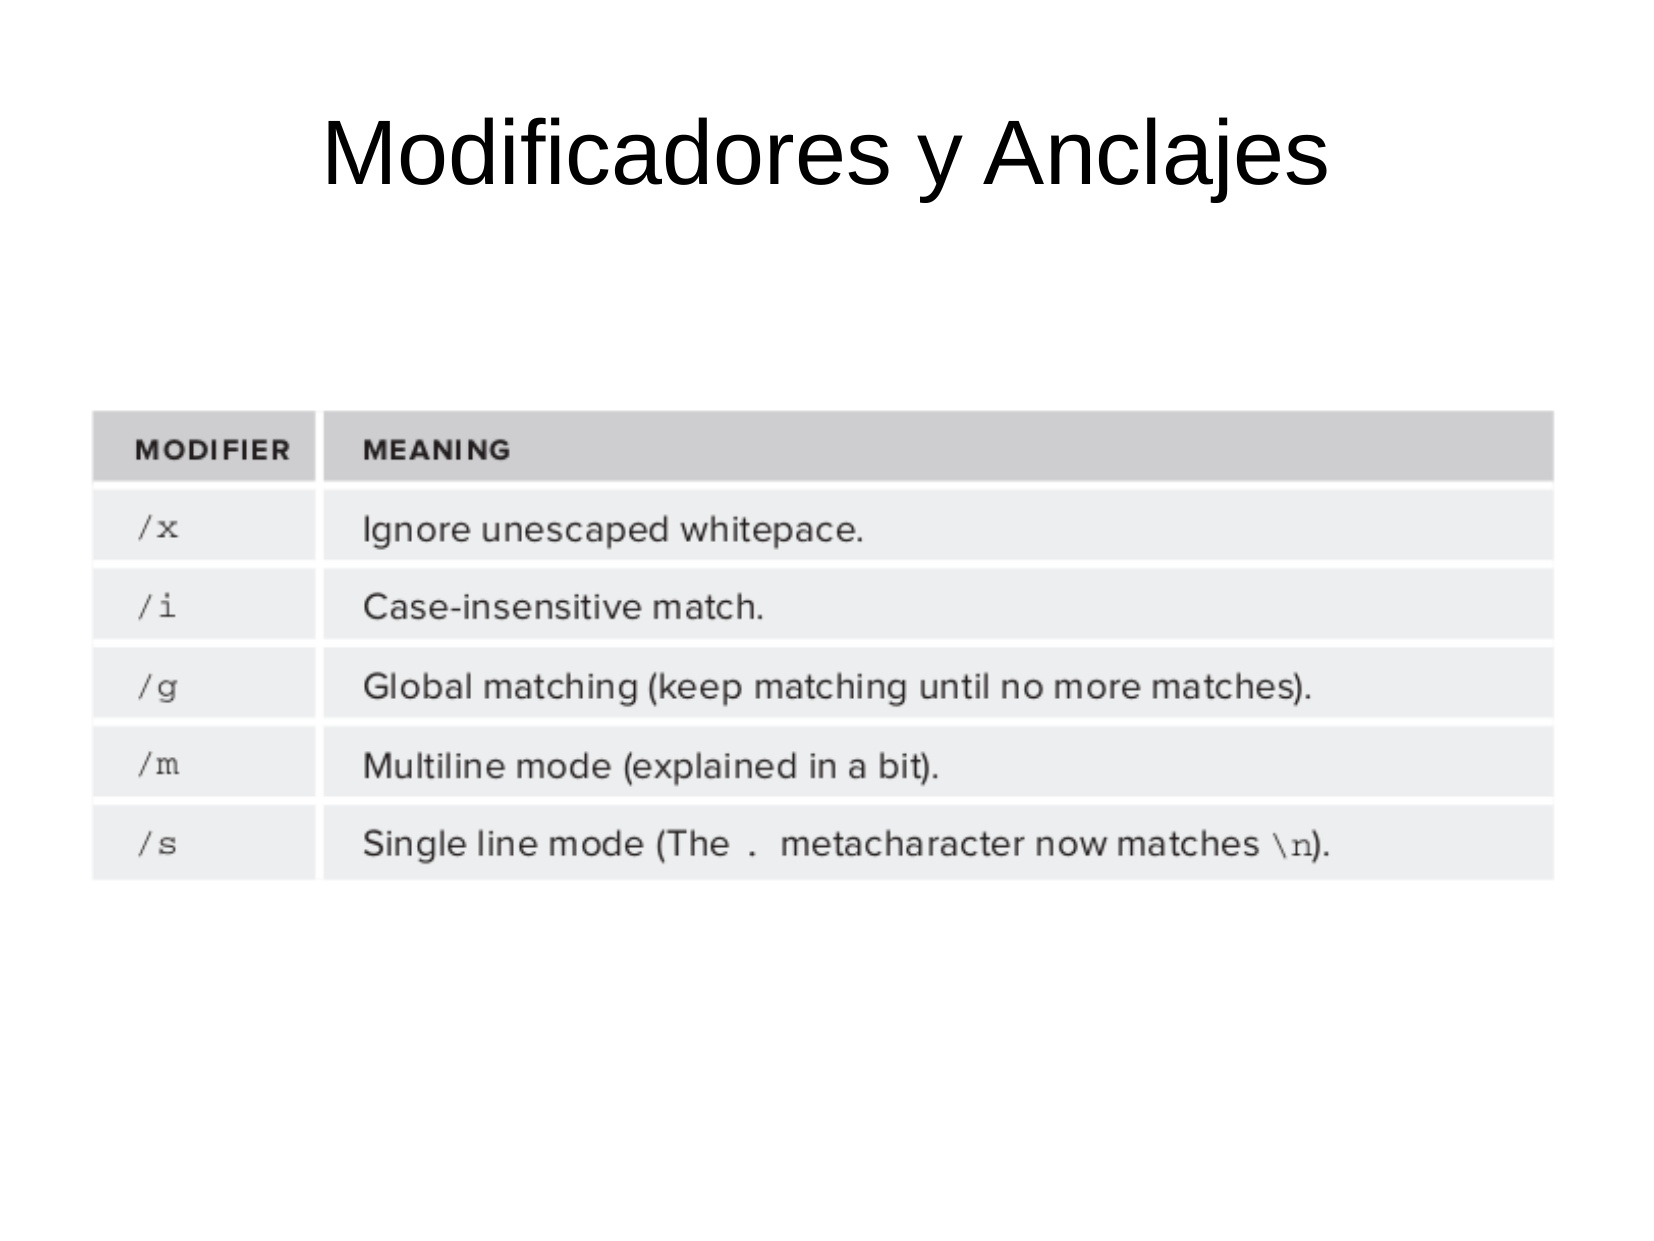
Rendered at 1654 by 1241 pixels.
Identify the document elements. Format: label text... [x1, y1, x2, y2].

picture [82, 401, 1571, 899]
title Modificadores y Anclajes [82, 49, 1571, 257]
